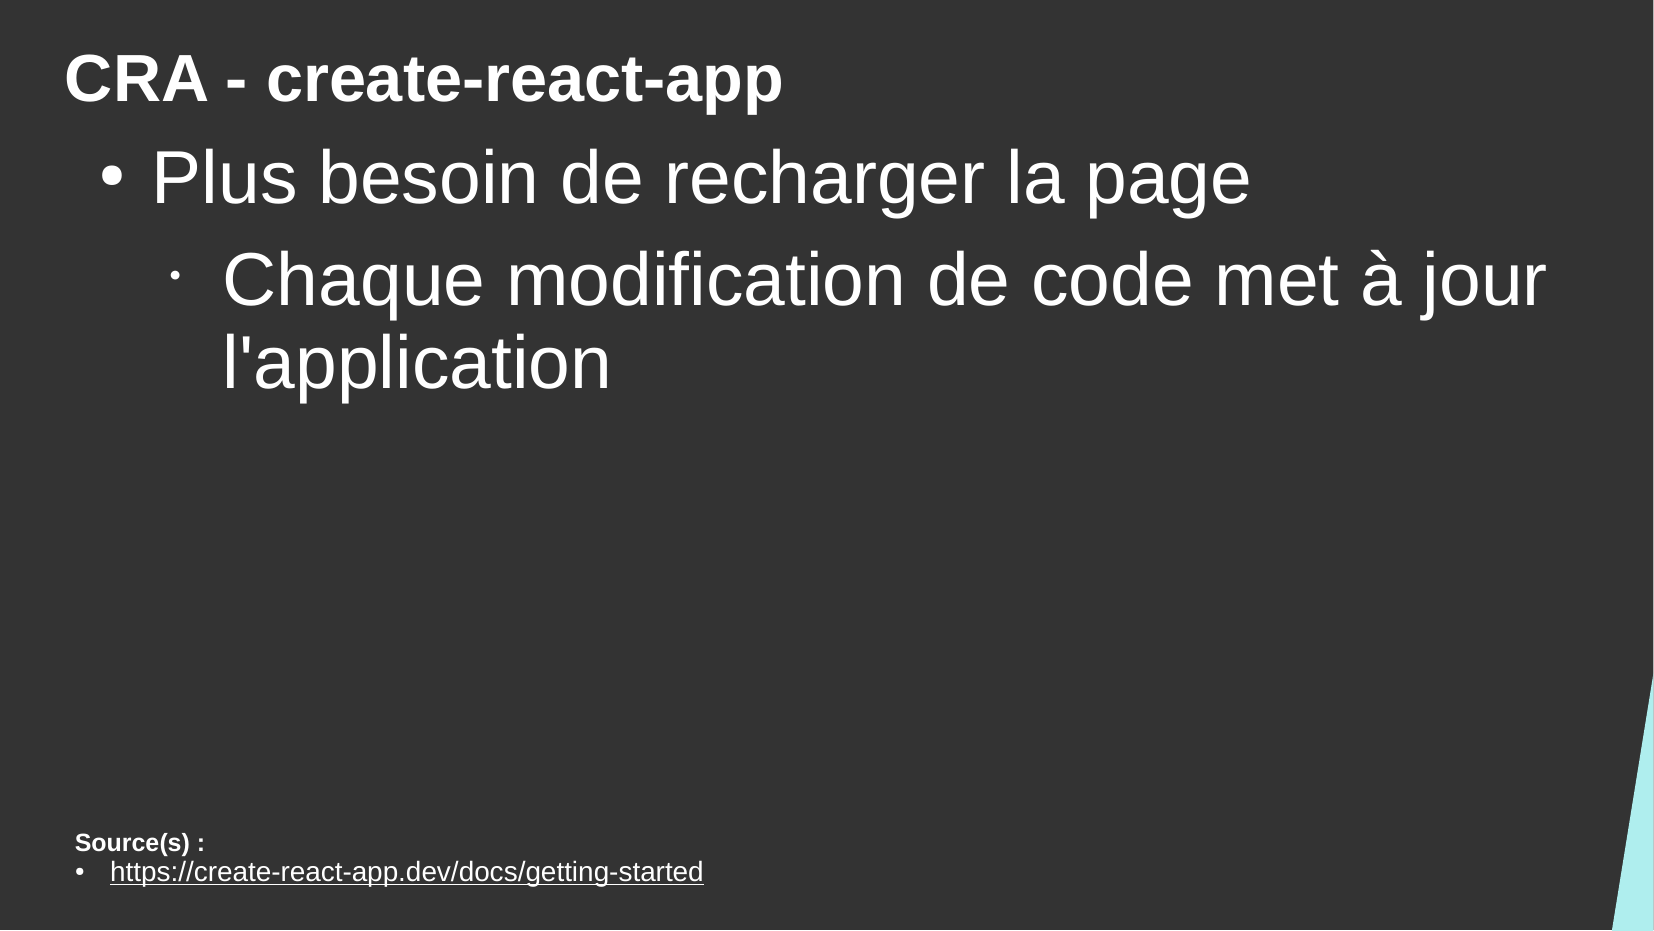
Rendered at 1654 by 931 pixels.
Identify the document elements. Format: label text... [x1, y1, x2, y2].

text_box [1611, 669, 1654, 931]
list Plus besoin de recharger la page Chaque modification de code met à jour l'application [80, 135, 1620, 745]
text_box Source(s) : https://create-react-app.dev/docs/getting-started [60, 821, 898, 927]
title CRA - create-react-app [64, 40, 1635, 119]
